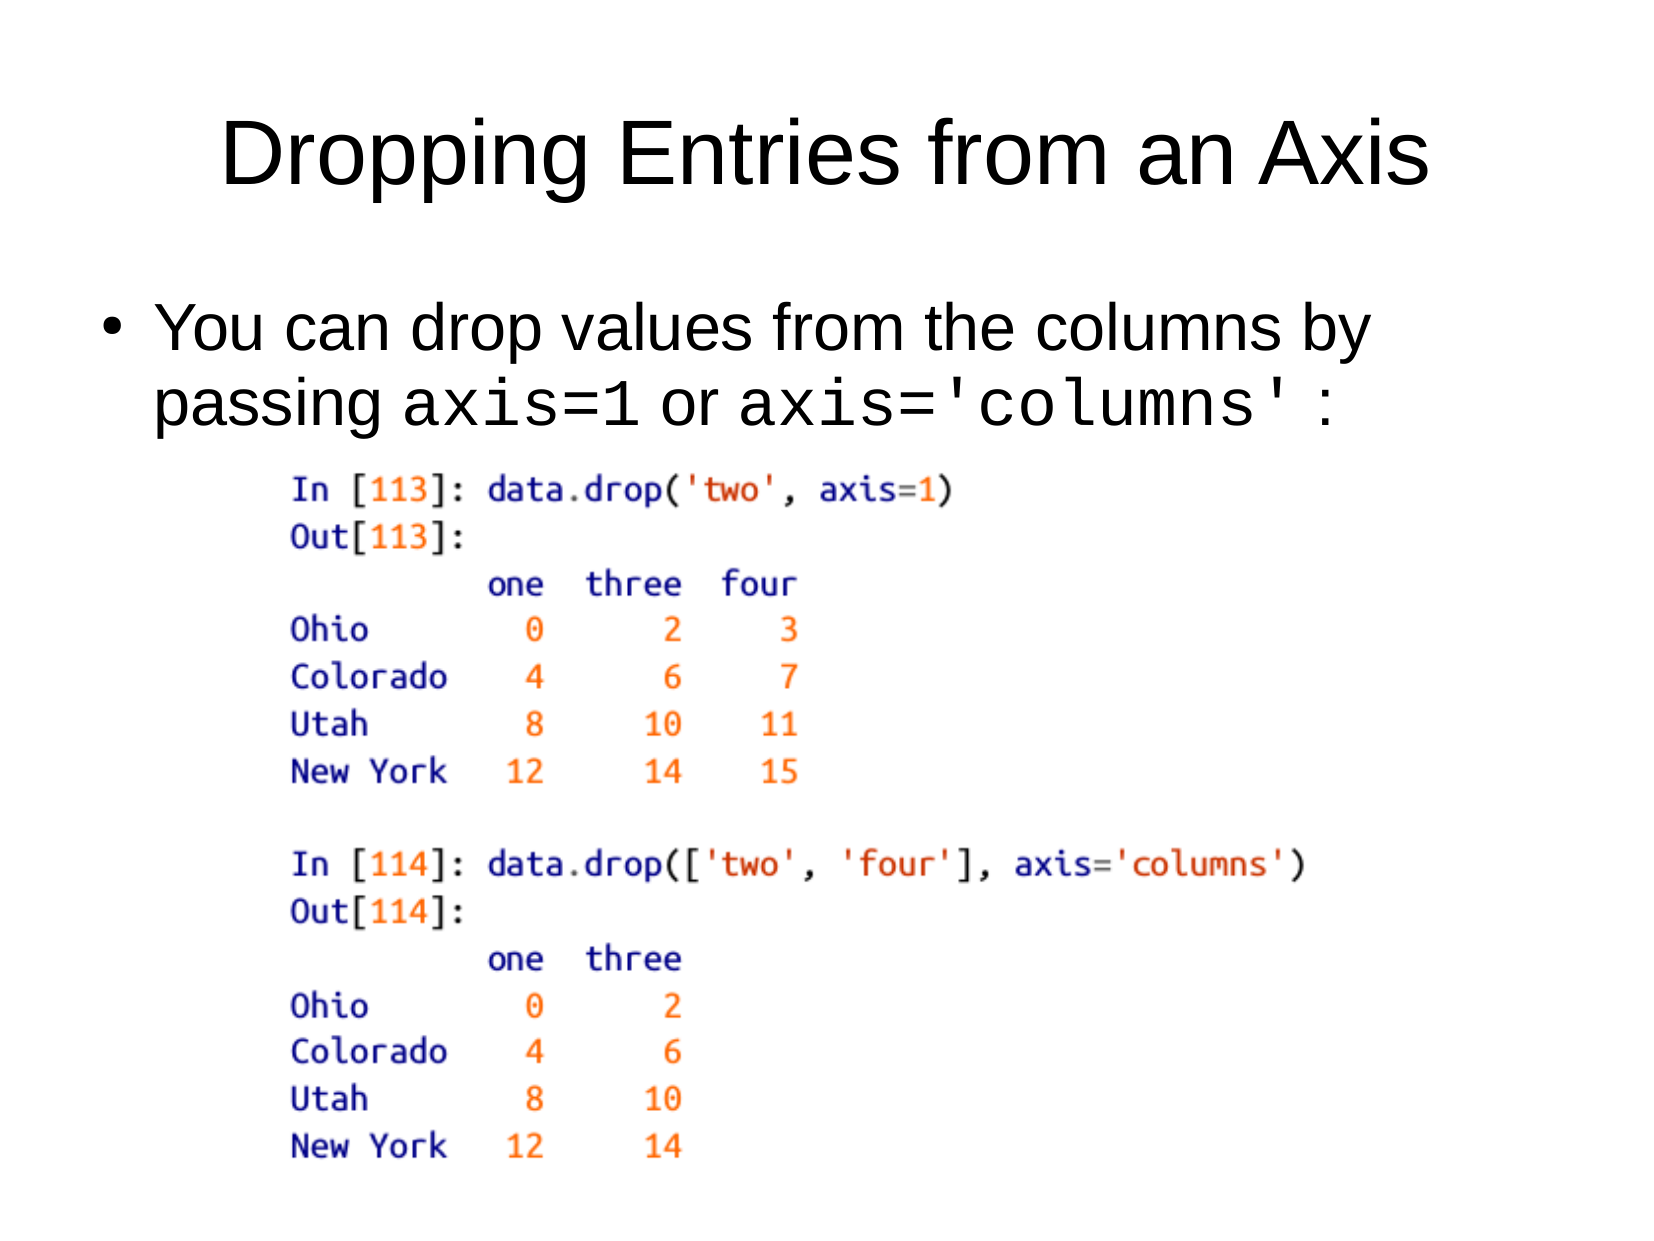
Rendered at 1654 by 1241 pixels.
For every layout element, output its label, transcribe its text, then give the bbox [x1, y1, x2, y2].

picture [285, 464, 1310, 1171]
title Dropping Entries from an Axis [82, 49, 1571, 257]
list You can drop values from the columns by passing axis=1 or axis='columns' : [82, 290, 1571, 1010]
